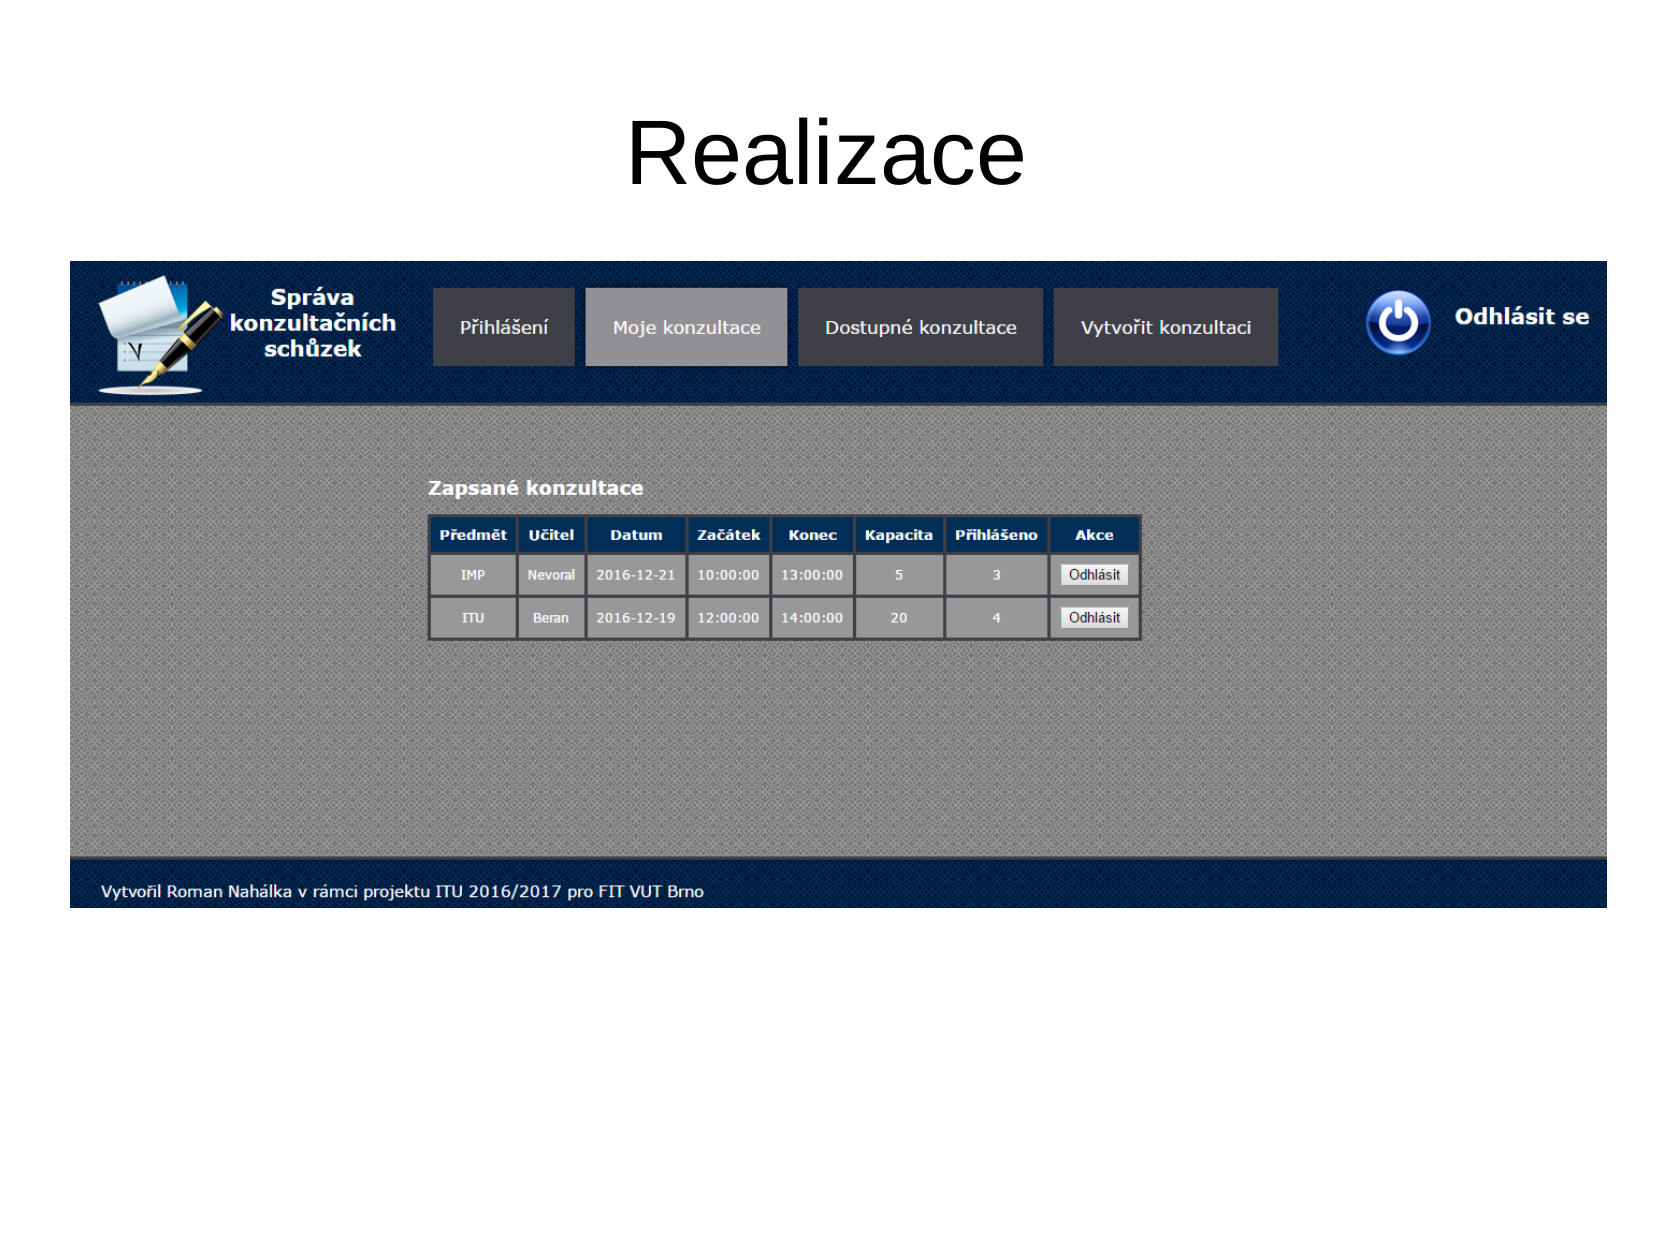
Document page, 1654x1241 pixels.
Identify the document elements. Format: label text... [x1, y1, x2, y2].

picture [70, 261, 1607, 909]
title Realizace [82, 49, 1571, 257]
